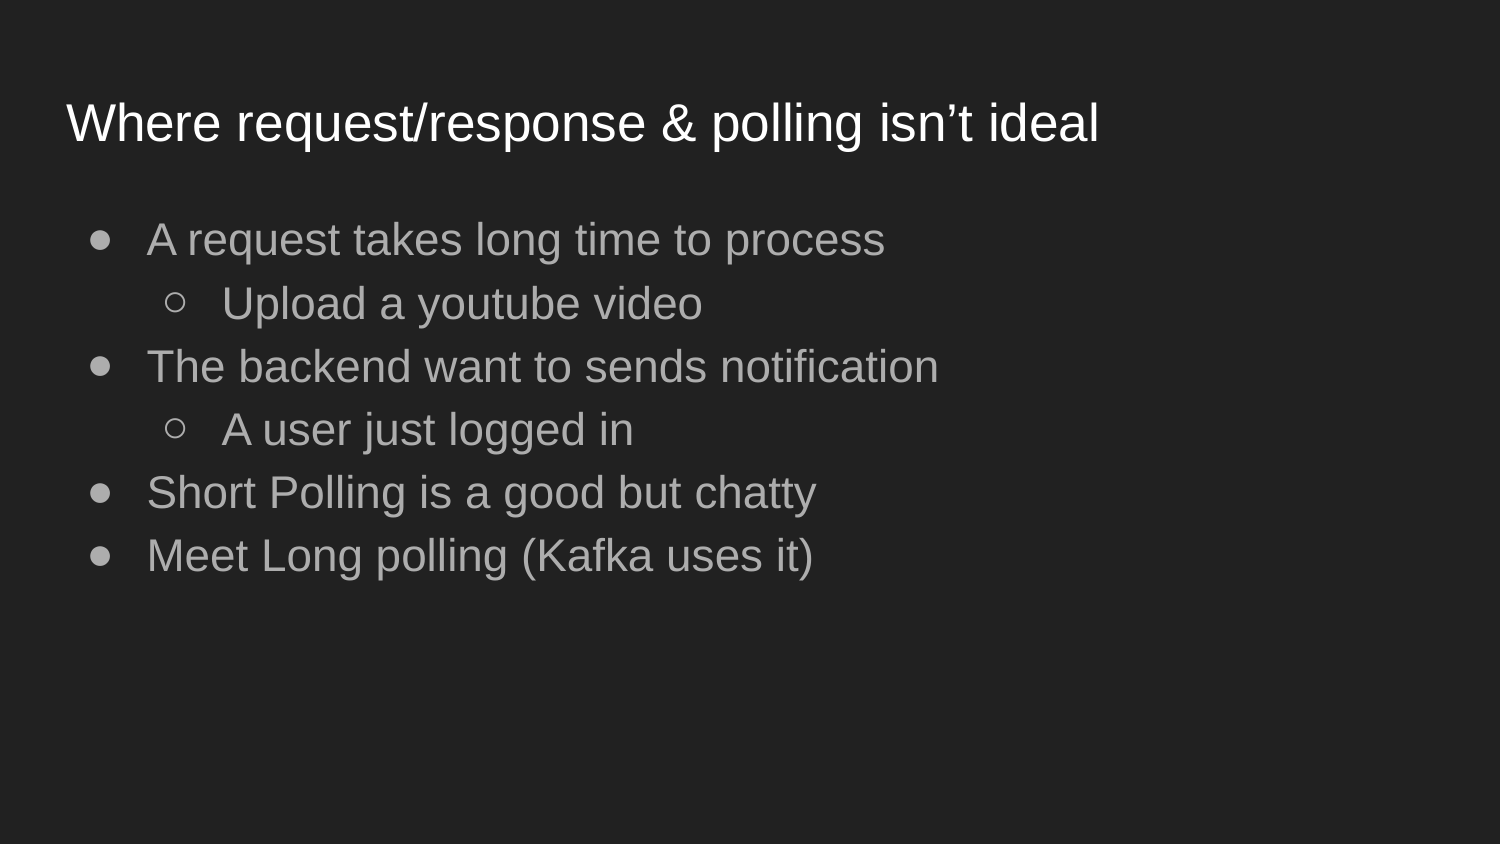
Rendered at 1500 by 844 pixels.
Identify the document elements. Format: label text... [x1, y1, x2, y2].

list A request takes long time to process Upload a youtube video The backend want to sends notification A user just logged in Short Polling is a good but chatty Meet Long polling (Kafka uses it) [56, 186, 1248, 732]
title Where request/response & polling isn’t ideal [51, 72, 1449, 167]
